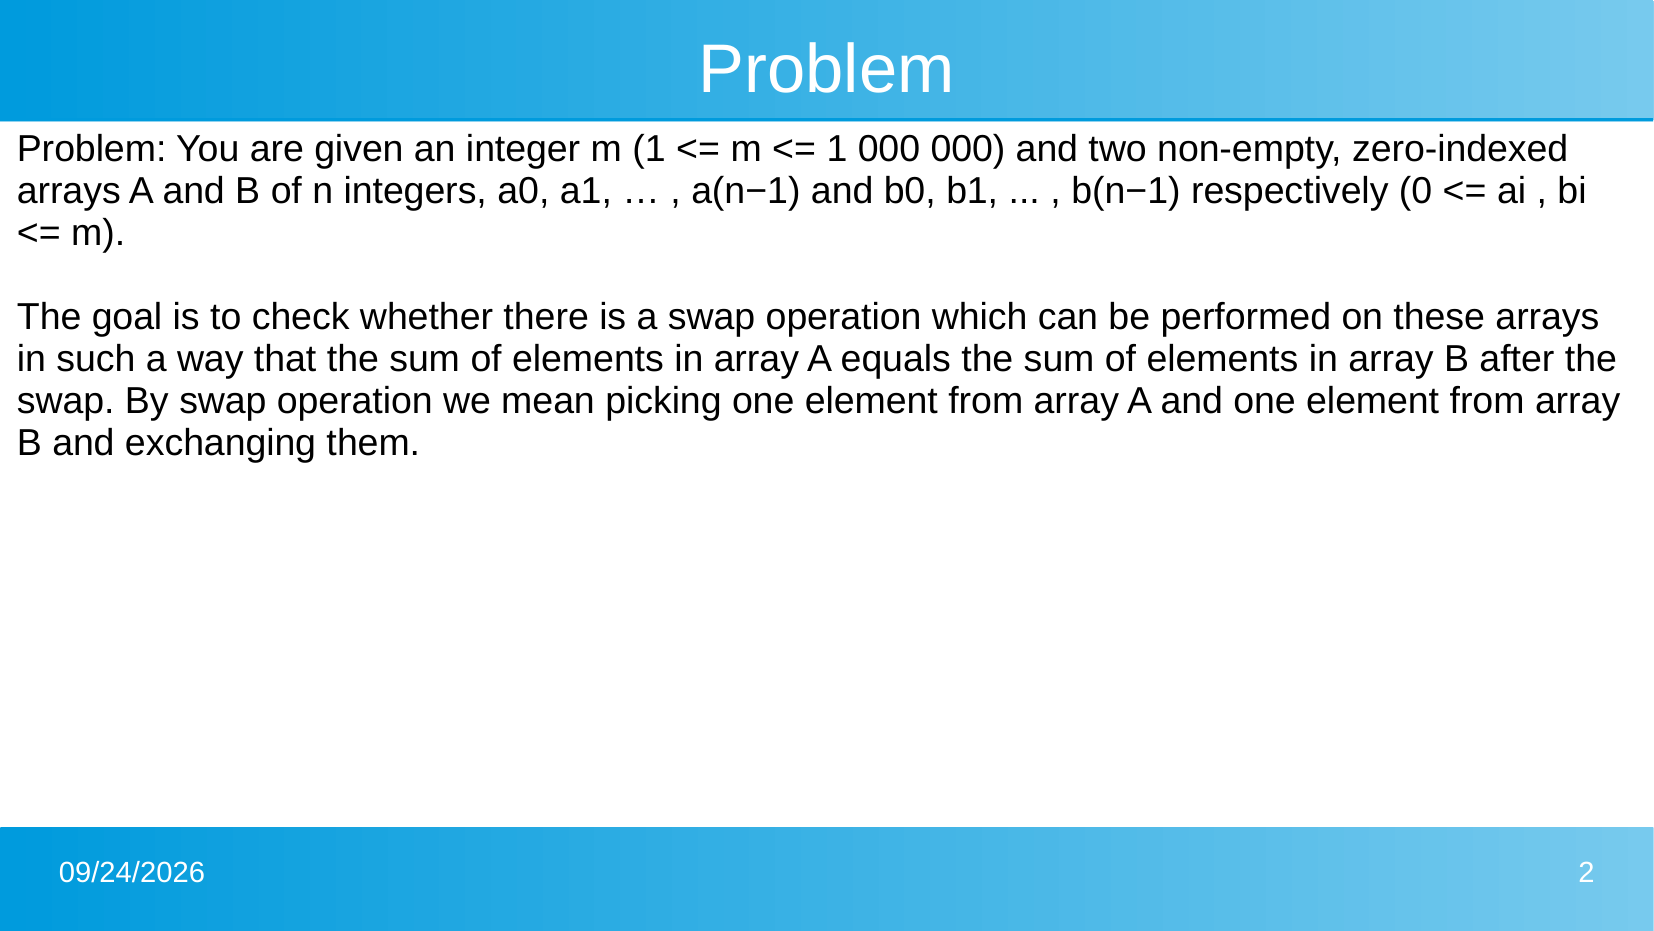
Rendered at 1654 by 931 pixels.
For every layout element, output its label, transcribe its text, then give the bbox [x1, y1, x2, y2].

text_box Problem: You are given an integer m (1 <= m <= 1 000 000) and two non-empty, zero-indexed arrays A and B of n integers, a0, a1, … , a(n−1) and b0, b1, ... , b(n−1) respectively (0 <= ai , bi <= m). The goal is to check whether there is a swap operation which can be performed on these arrays in such a way that the sum of elements in array A equals the sum of elements in array B after the swap. By swap operation we mean picking one element from array A and one element from array B and exchanging them. [2, 120, 1651, 676]
title Problem [59, 29, 1595, 108]
